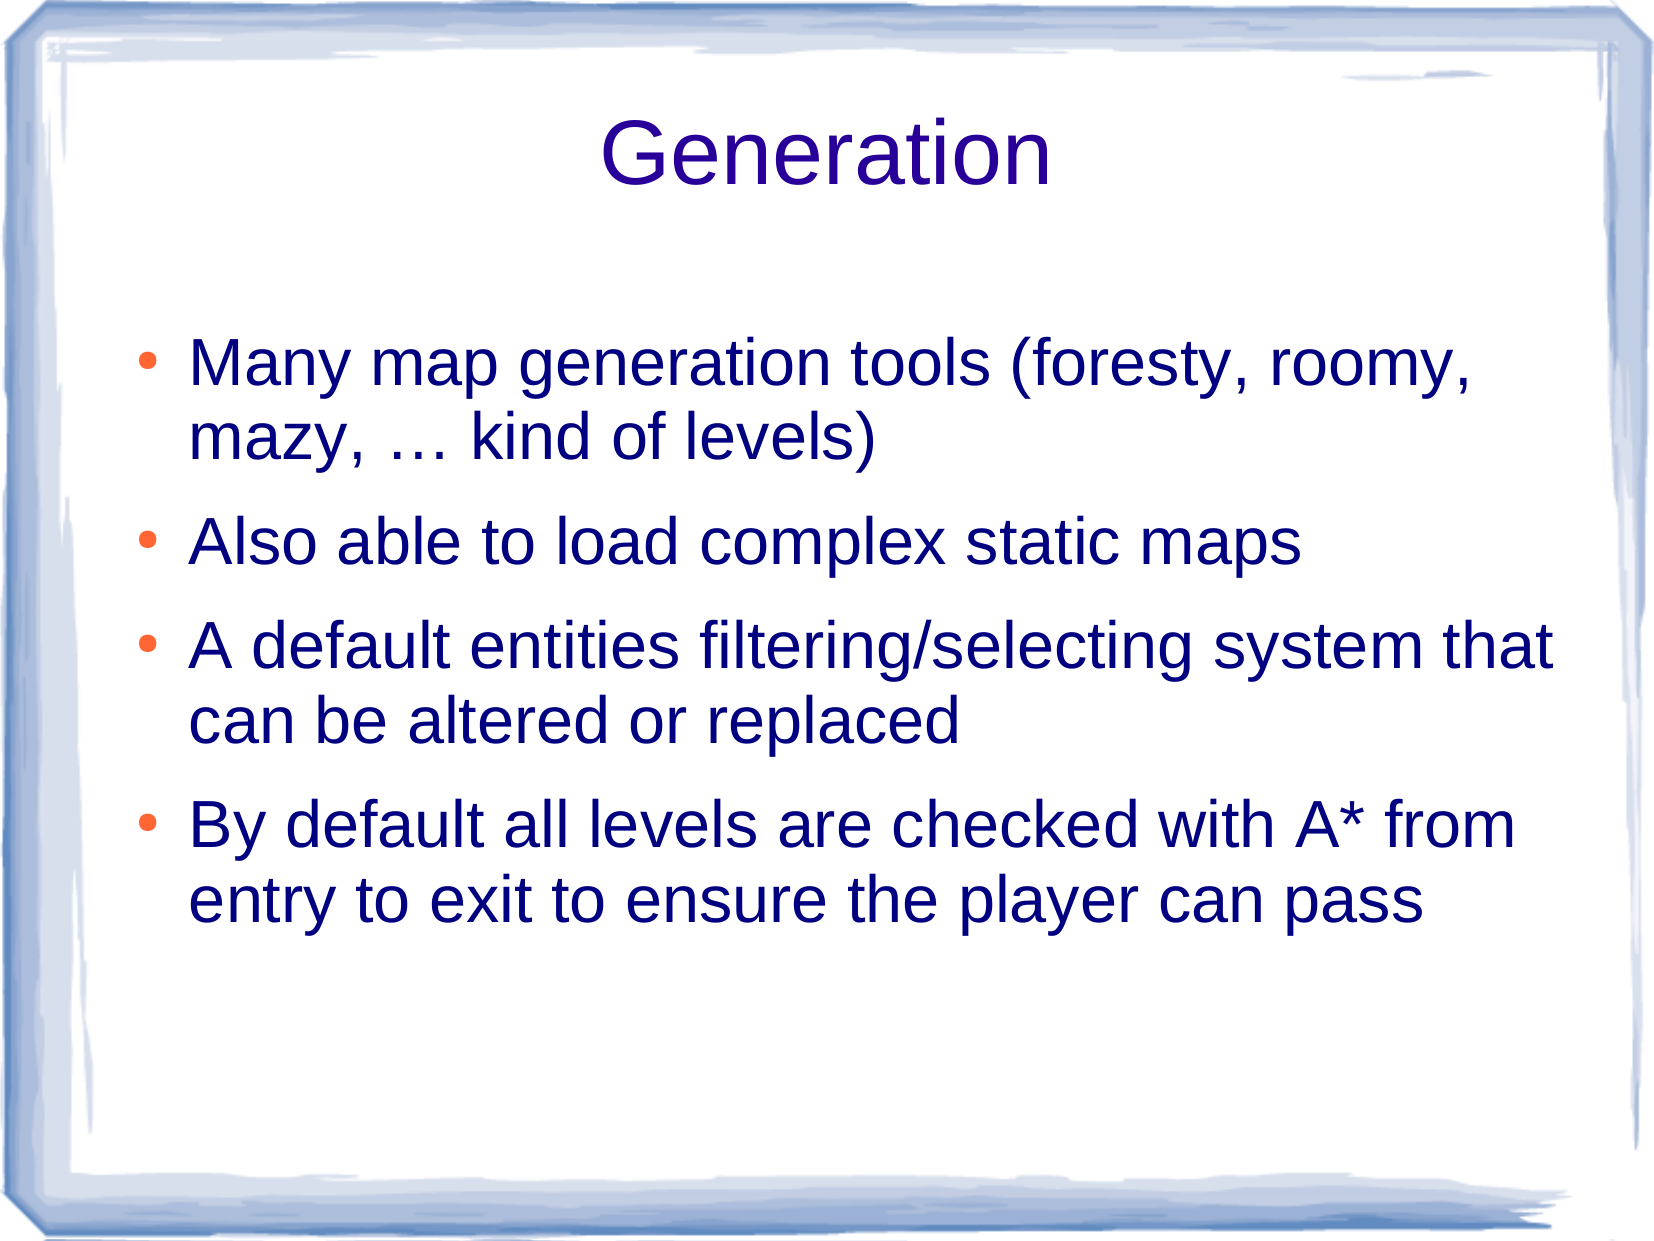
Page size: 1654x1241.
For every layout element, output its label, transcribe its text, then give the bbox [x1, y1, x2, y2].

picture [0, 0, 1654, 1241]
title Generation [82, 56, 1571, 250]
list Many map generation tools (foresty, roomy, mazy, … kind of levels) Also able to load complex static maps A default entities filtering/selecting system that can be altered or replaced By default all levels are checked with A* from entry to exit to ensure the player can pass [118, 324, 1571, 1129]
